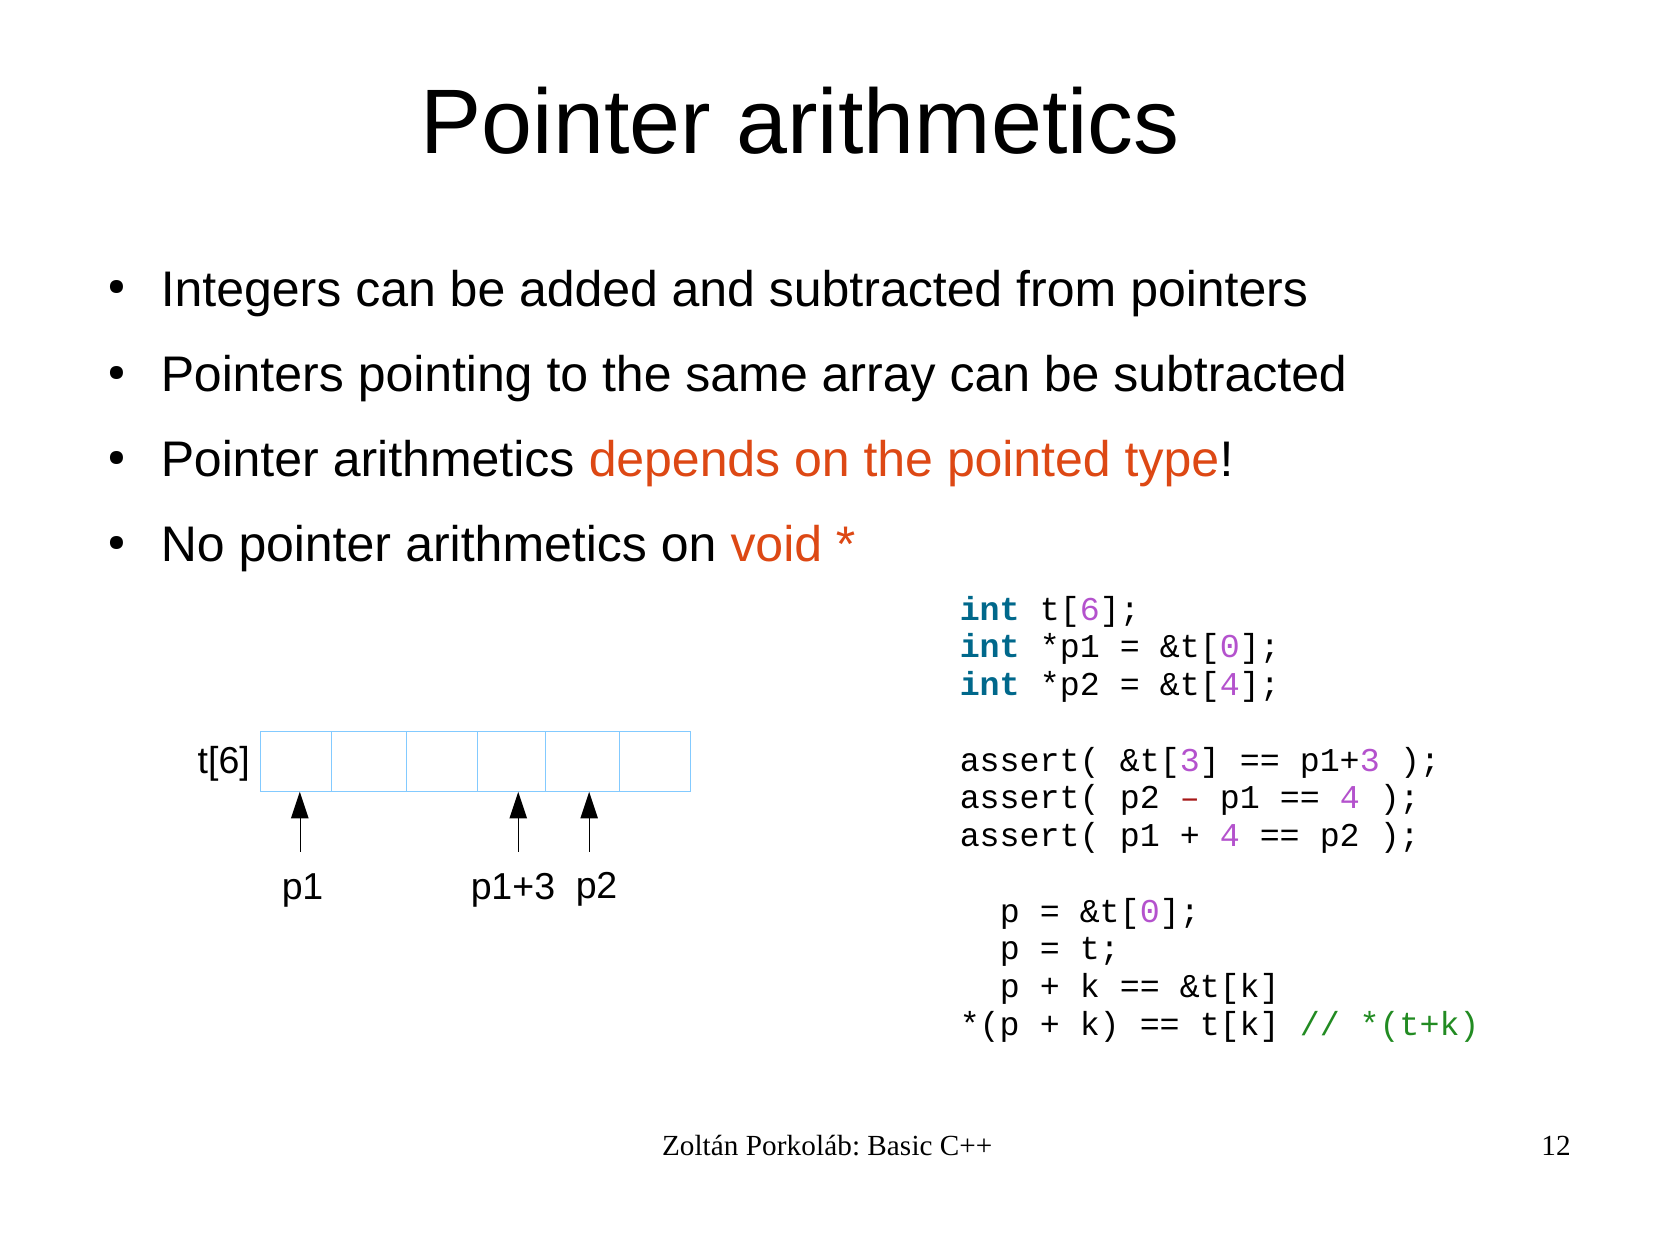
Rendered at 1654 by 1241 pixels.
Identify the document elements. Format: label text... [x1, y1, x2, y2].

text_box t[6] [182, 731, 265, 789]
text_box p1 [267, 858, 330, 916]
list Integers can be added and subtracted from pointers Pointers pointing to the same array can be subtracted Pointer arithmetics depends on the pointed type! No pointer arithmetics on void * [90, 180, 1624, 601]
text_box int t[6]; int *p1 = &t[0]; int *p2 = &t[4]; assert( &t[3] == p1+3 ); assert( p2 – p1 == 4 ); assert( p1 + 4 == p2 ); p = &t[0]; p = t; p + k == &t[k] *(p + k) == t[k] // *(t+k) [945, 585, 1621, 1156]
text_box [330, 855, 826, 1111]
title Pointer arithmetics [56, 17, 1546, 226]
text_box [260, 731, 691, 792]
